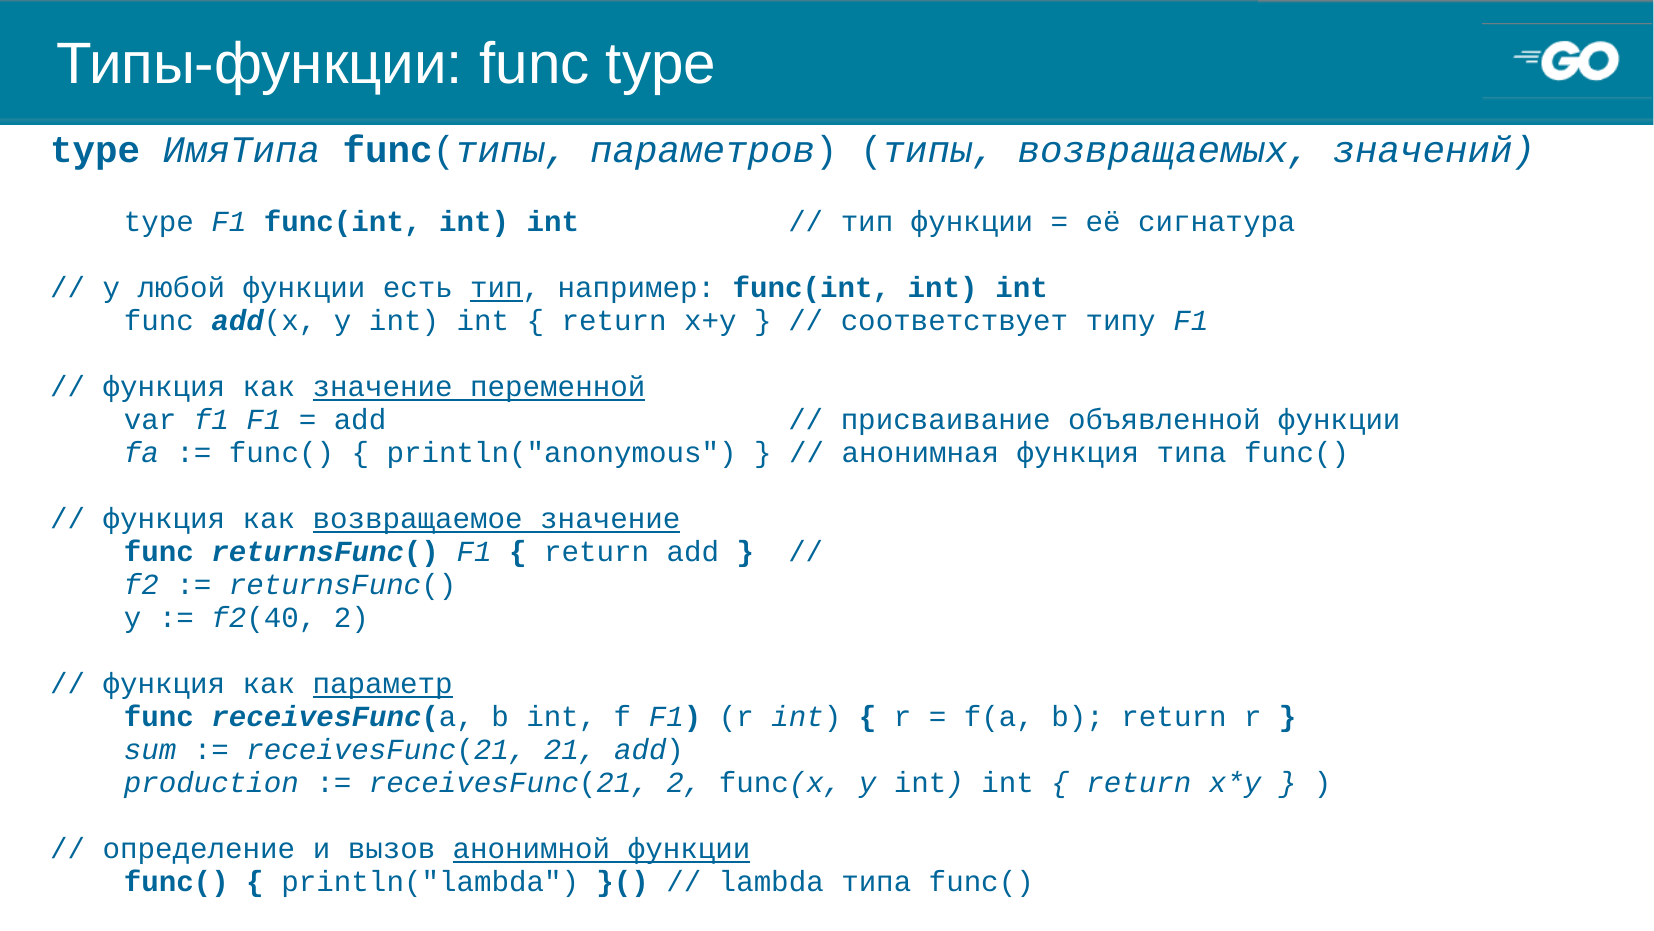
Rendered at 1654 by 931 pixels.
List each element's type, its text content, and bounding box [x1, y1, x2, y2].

text_box Типы-функции: func type [41, 23, 1495, 104]
text_box type ИмяТипа func(типы, параметров) (типы, возвращаемых, значений) type F1 func(int, int) int // тип функции = её сигнатура // у любой функции есть тип, например: func(int, int) int func add(x, y int) int { return x+y } // соответствует типу F1 // функция как значение переменной var f1 F1 = add // присваивание объявленной функции fa := func() { println("anonymous") } // анонимная функция типа func() // функция как возвращаемое значение func returnsFunc() F1 { return add } // f2 := returnsFunc() y := f2(40, 2) // функция как параметр func receivesFunc(a, b int, f F1) (r int) { r = f(a, b); return r } sum := receivesFunc(21, 21, add) production := receivesFunc(21, 2, func(x, y int) int { return x*y } ) // определение и вызов анонимной функции func() { println("lambda") }() // lambda типа func() [35, 124, 1619, 908]
picture [1542, 41, 1619, 81]
